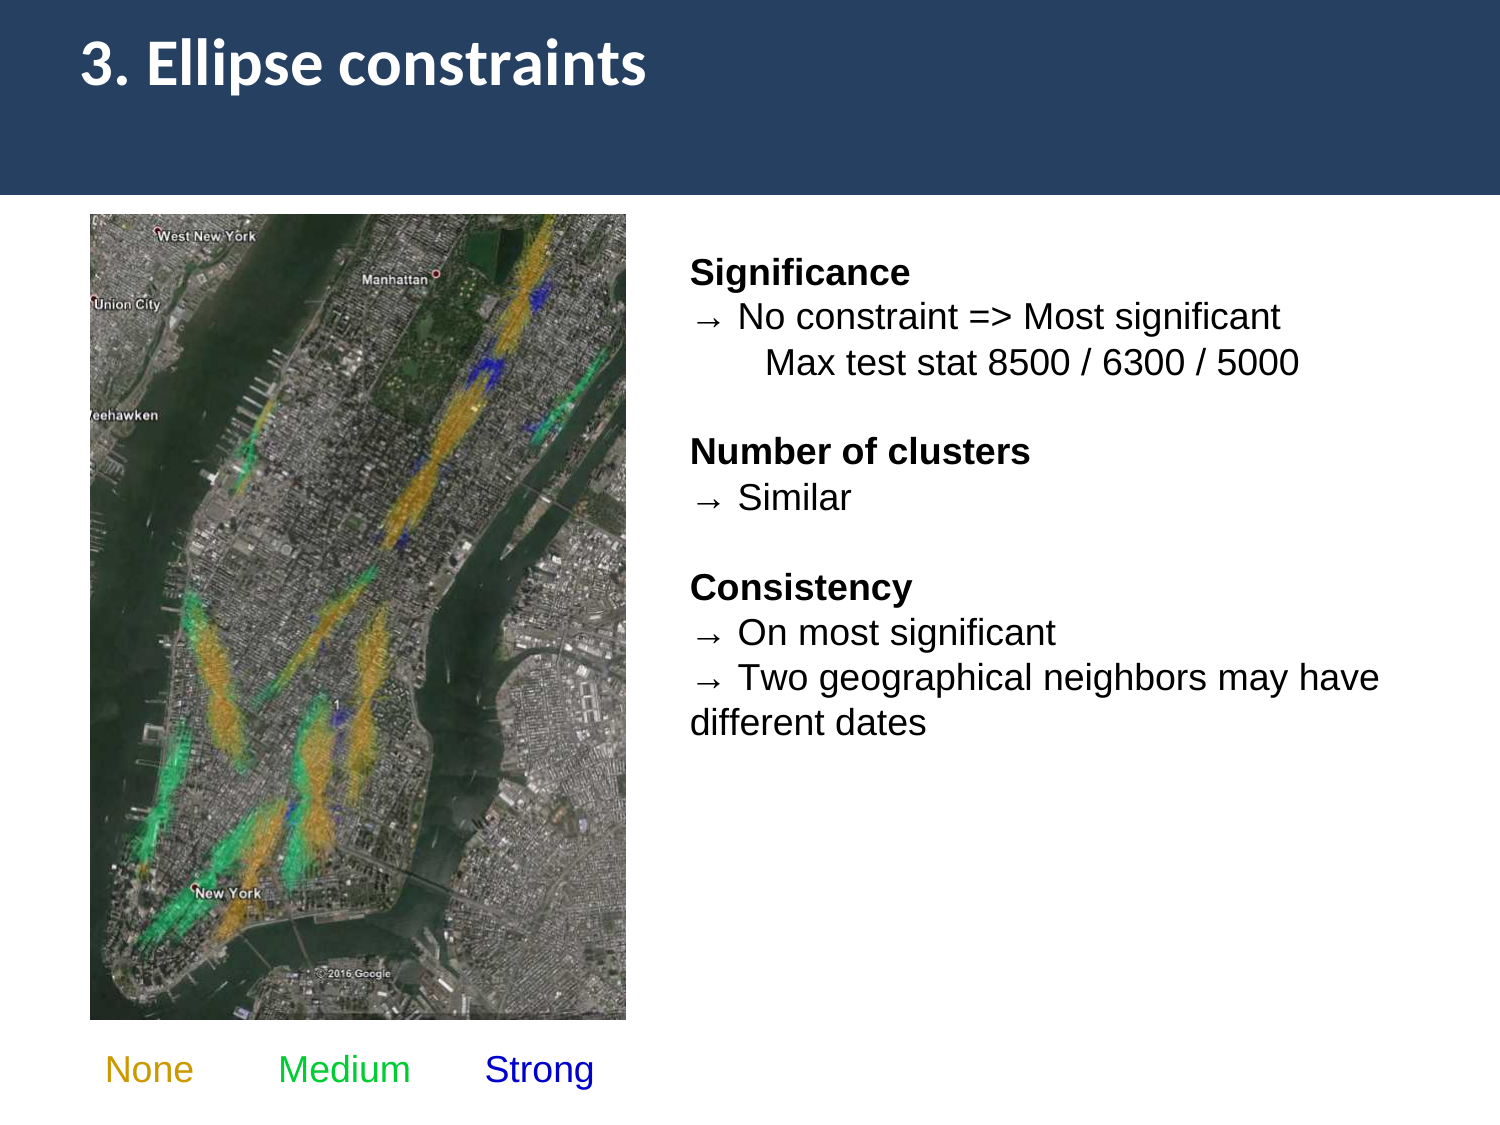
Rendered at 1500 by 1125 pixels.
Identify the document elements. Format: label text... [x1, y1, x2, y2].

text_box None Medium Strong [90, 1037, 630, 1125]
picture [90, 214, 626, 1020]
text_box [0, 0, 1500, 195]
text_box Significance → No constraint => Most significant Max test stat 8500 / 6300 / 5000 Number of clusters → Similar Consistency → On most significant → Two geographical neighbors may have different dates [674, 240, 1396, 423]
text_box 3. Ellipse constraints [64, 11, 1500, 107]
